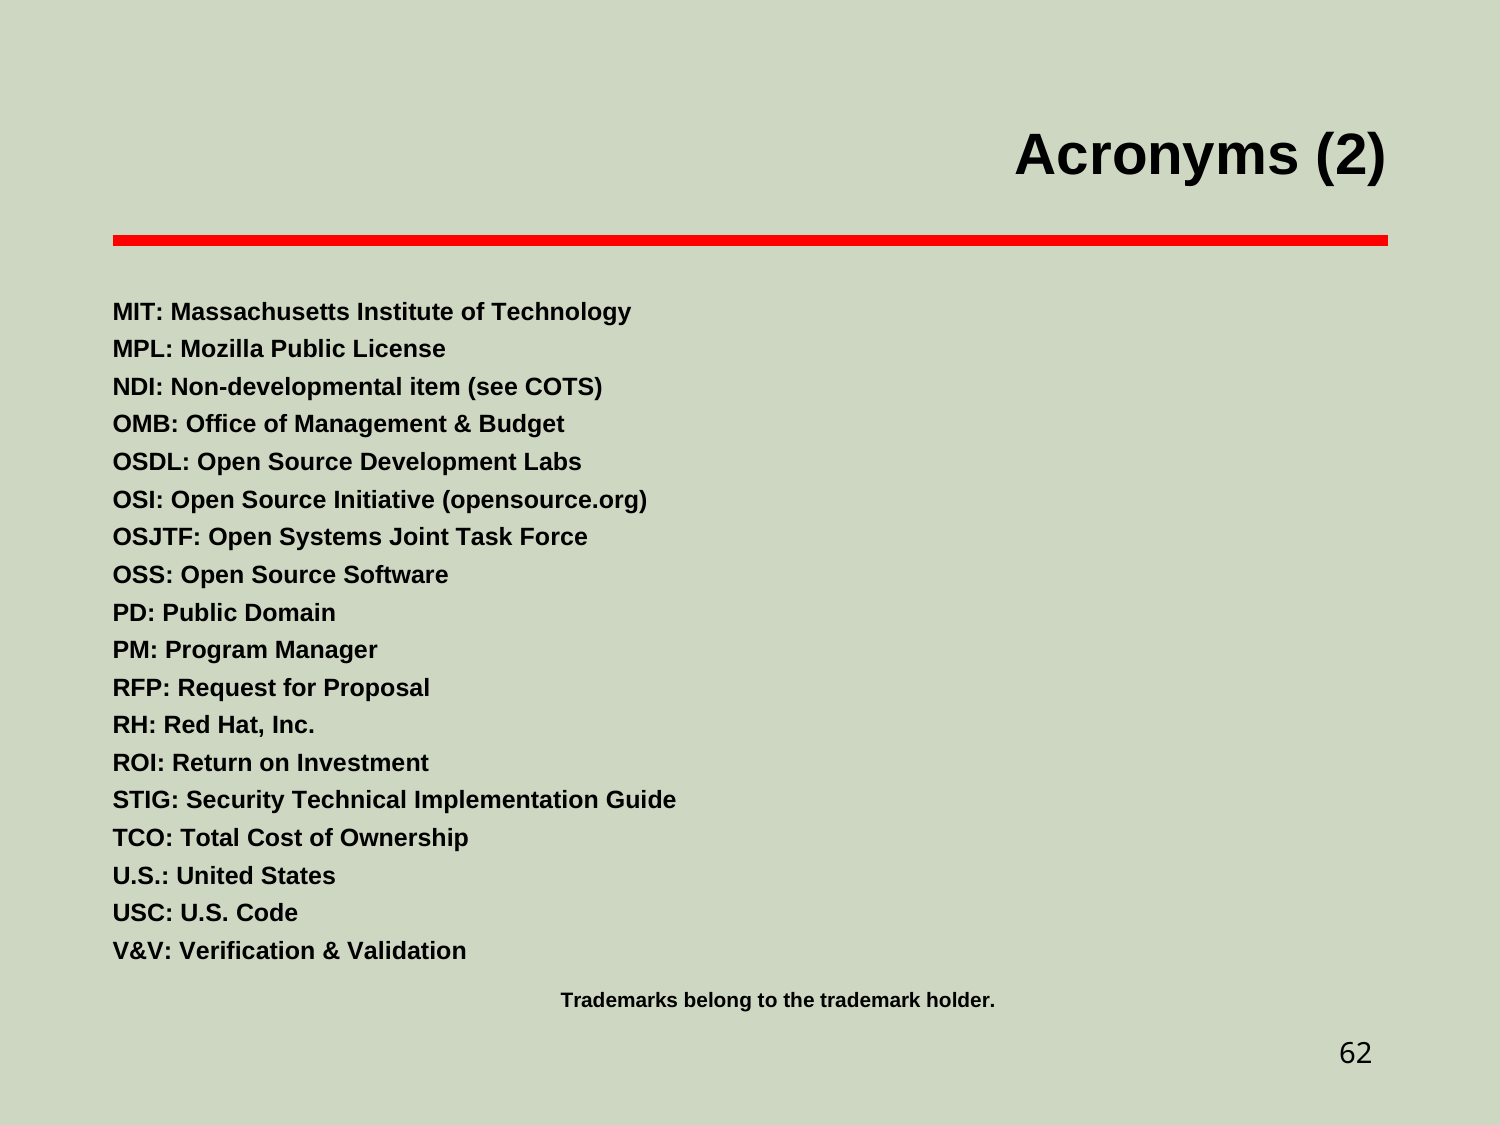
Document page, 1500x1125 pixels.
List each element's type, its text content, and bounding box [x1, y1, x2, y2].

list MIT: Massachusetts Institute of Technology MPL: Mozilla Public License NDI: Non-developmental item (see COTS) OMB: Office of Management & Budget OSDL: Open Source Development Labs OSI: Open Source Initiative (opensource.org) OSJTF: Open Systems Joint Task Force OSS: Open Source Software PD: Public Domain PM: Program Manager RFP: Request for Proposal RH: Red Hat, Inc. ROI: Return on Investment STIG: Security Technical Implementation Guide TCO: Total Cost of Ownership U.S.: United States USC: U.S. Code V&V: Verification & Validation Trademarks belong to the trademark holder. [112, 299, 1388, 1084]
title Acronyms (2) [337, 93, 1388, 217]
